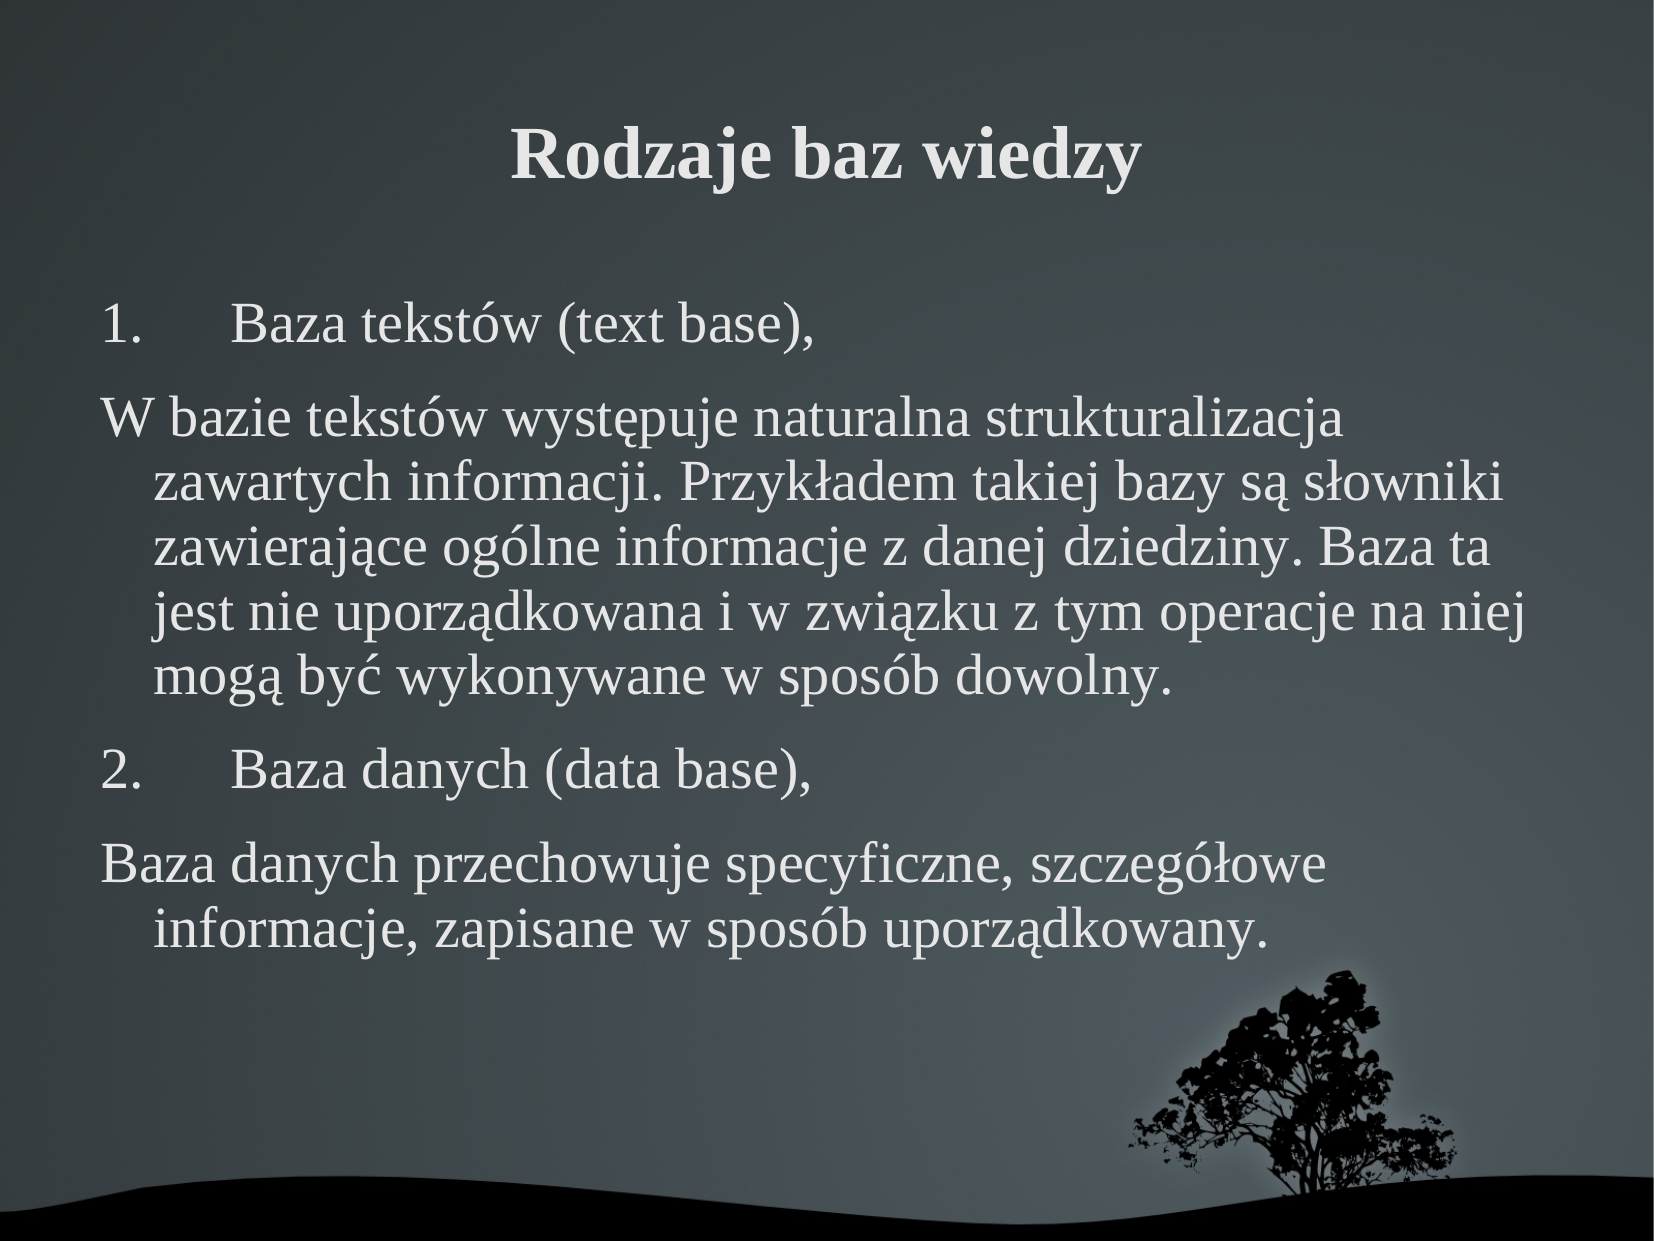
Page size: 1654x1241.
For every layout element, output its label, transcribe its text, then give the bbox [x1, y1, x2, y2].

list 1. Baza tekstów (text base), W bazie tekstów występuje naturalna strukturalizacja zawartych informacji. Przykładem takiej bazy są słowniki zawierające ogólne informacje z danej dziedziny. Baza ta jest nie uporządkowana i w związku z tym operacje na niej mogą być wykonywane w sposób dowolny. 2. Baza danych (data base), Baza danych przechowuje specyficzne, szczegółowe informacje, zapisane w sposób uporządkowany. [82, 290, 1571, 1114]
title Rodzaje baz wiedzy [82, 56, 1571, 250]
picture [0, 0, 1654, 1241]
